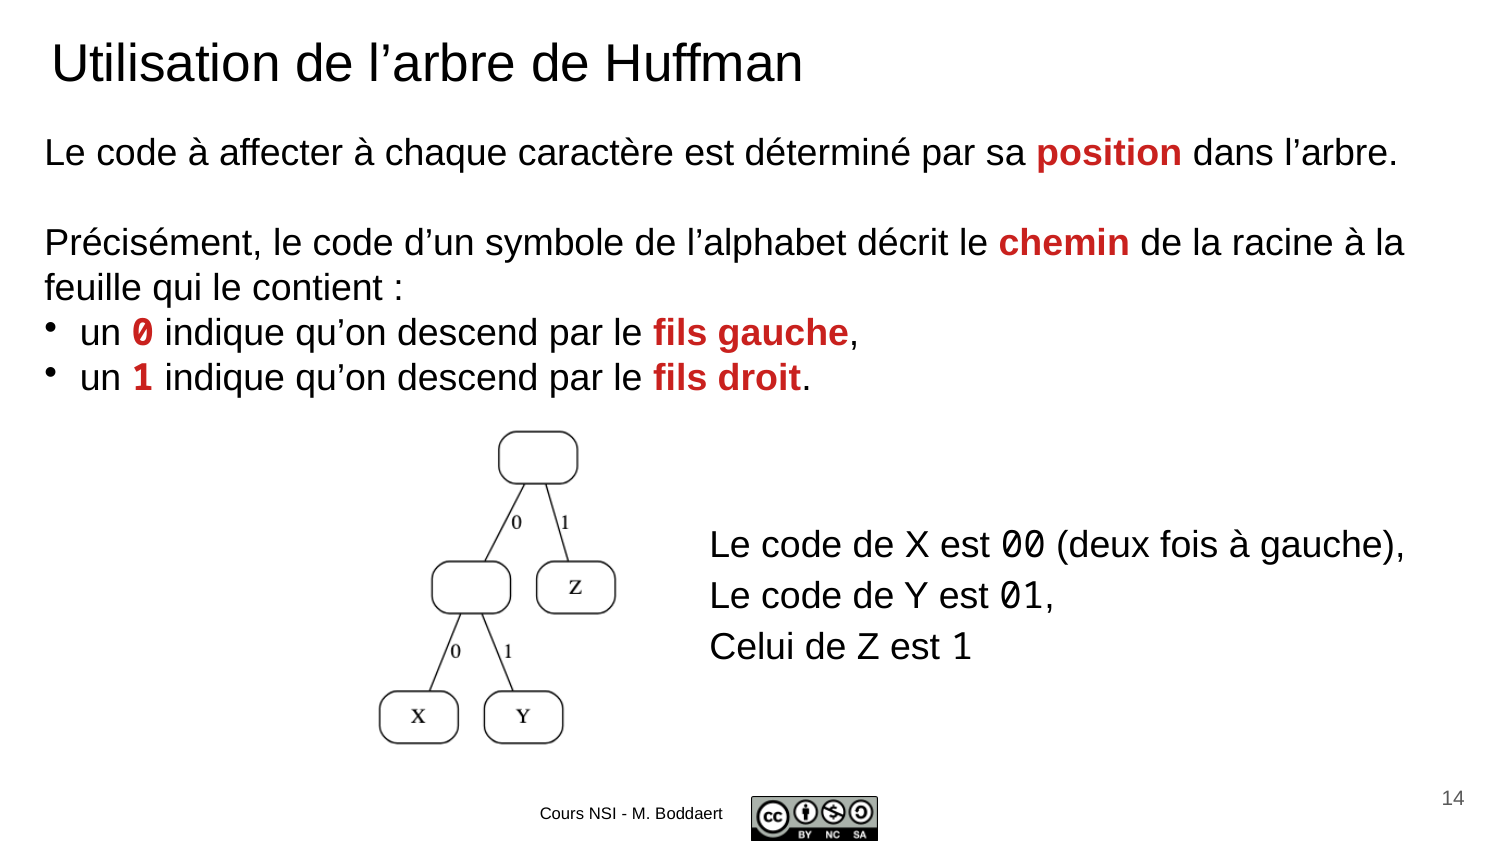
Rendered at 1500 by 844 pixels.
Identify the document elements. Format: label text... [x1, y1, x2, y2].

picture [751, 796, 878, 841]
text_box Le code à affecter à chaque caractère est déterminé par sa position dans l’arbre. Précisément, le code d’un symbole de l’alphabet décrit le chemin de la racine à la feuille qui le contient : un 0 indique qu’on descend par le fils gauche, un 1 indique qu’on descend par le fils droit. [29, 120, 1477, 473]
picture [374, 425, 621, 751]
title Utilisation de l’arbre de Huffman [51, 13, 1449, 108]
text_box Le code de X est 00 (deux fois à gauche), Le code de Y est 01, Celui de Z est 1 [694, 510, 1477, 659]
slide_number <numéro> [1389, 764, 1480, 830]
